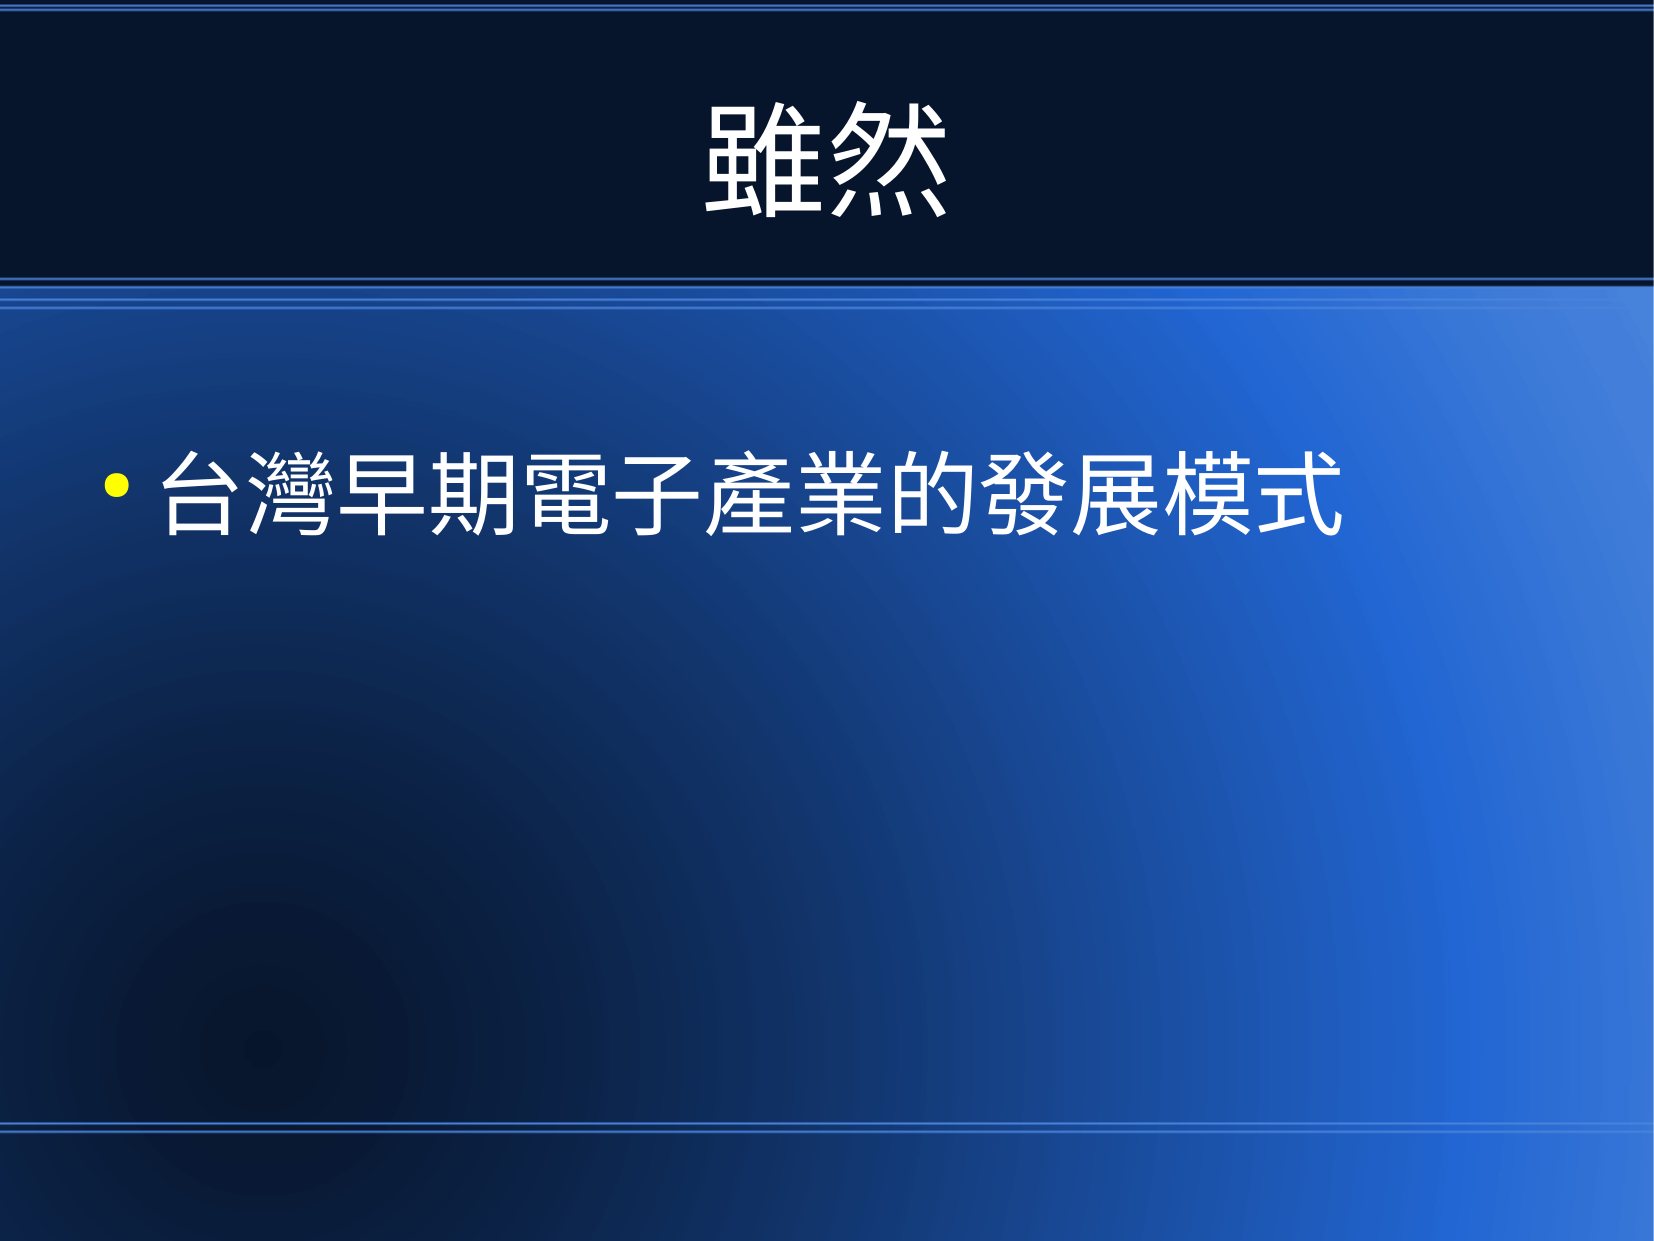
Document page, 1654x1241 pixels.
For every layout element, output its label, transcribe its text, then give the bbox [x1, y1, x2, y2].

picture [0, 0, 1654, 1241]
list 台灣早期電子產業的發展模式 [82, 355, 1571, 1241]
title 雖然 [82, 49, 1571, 257]
